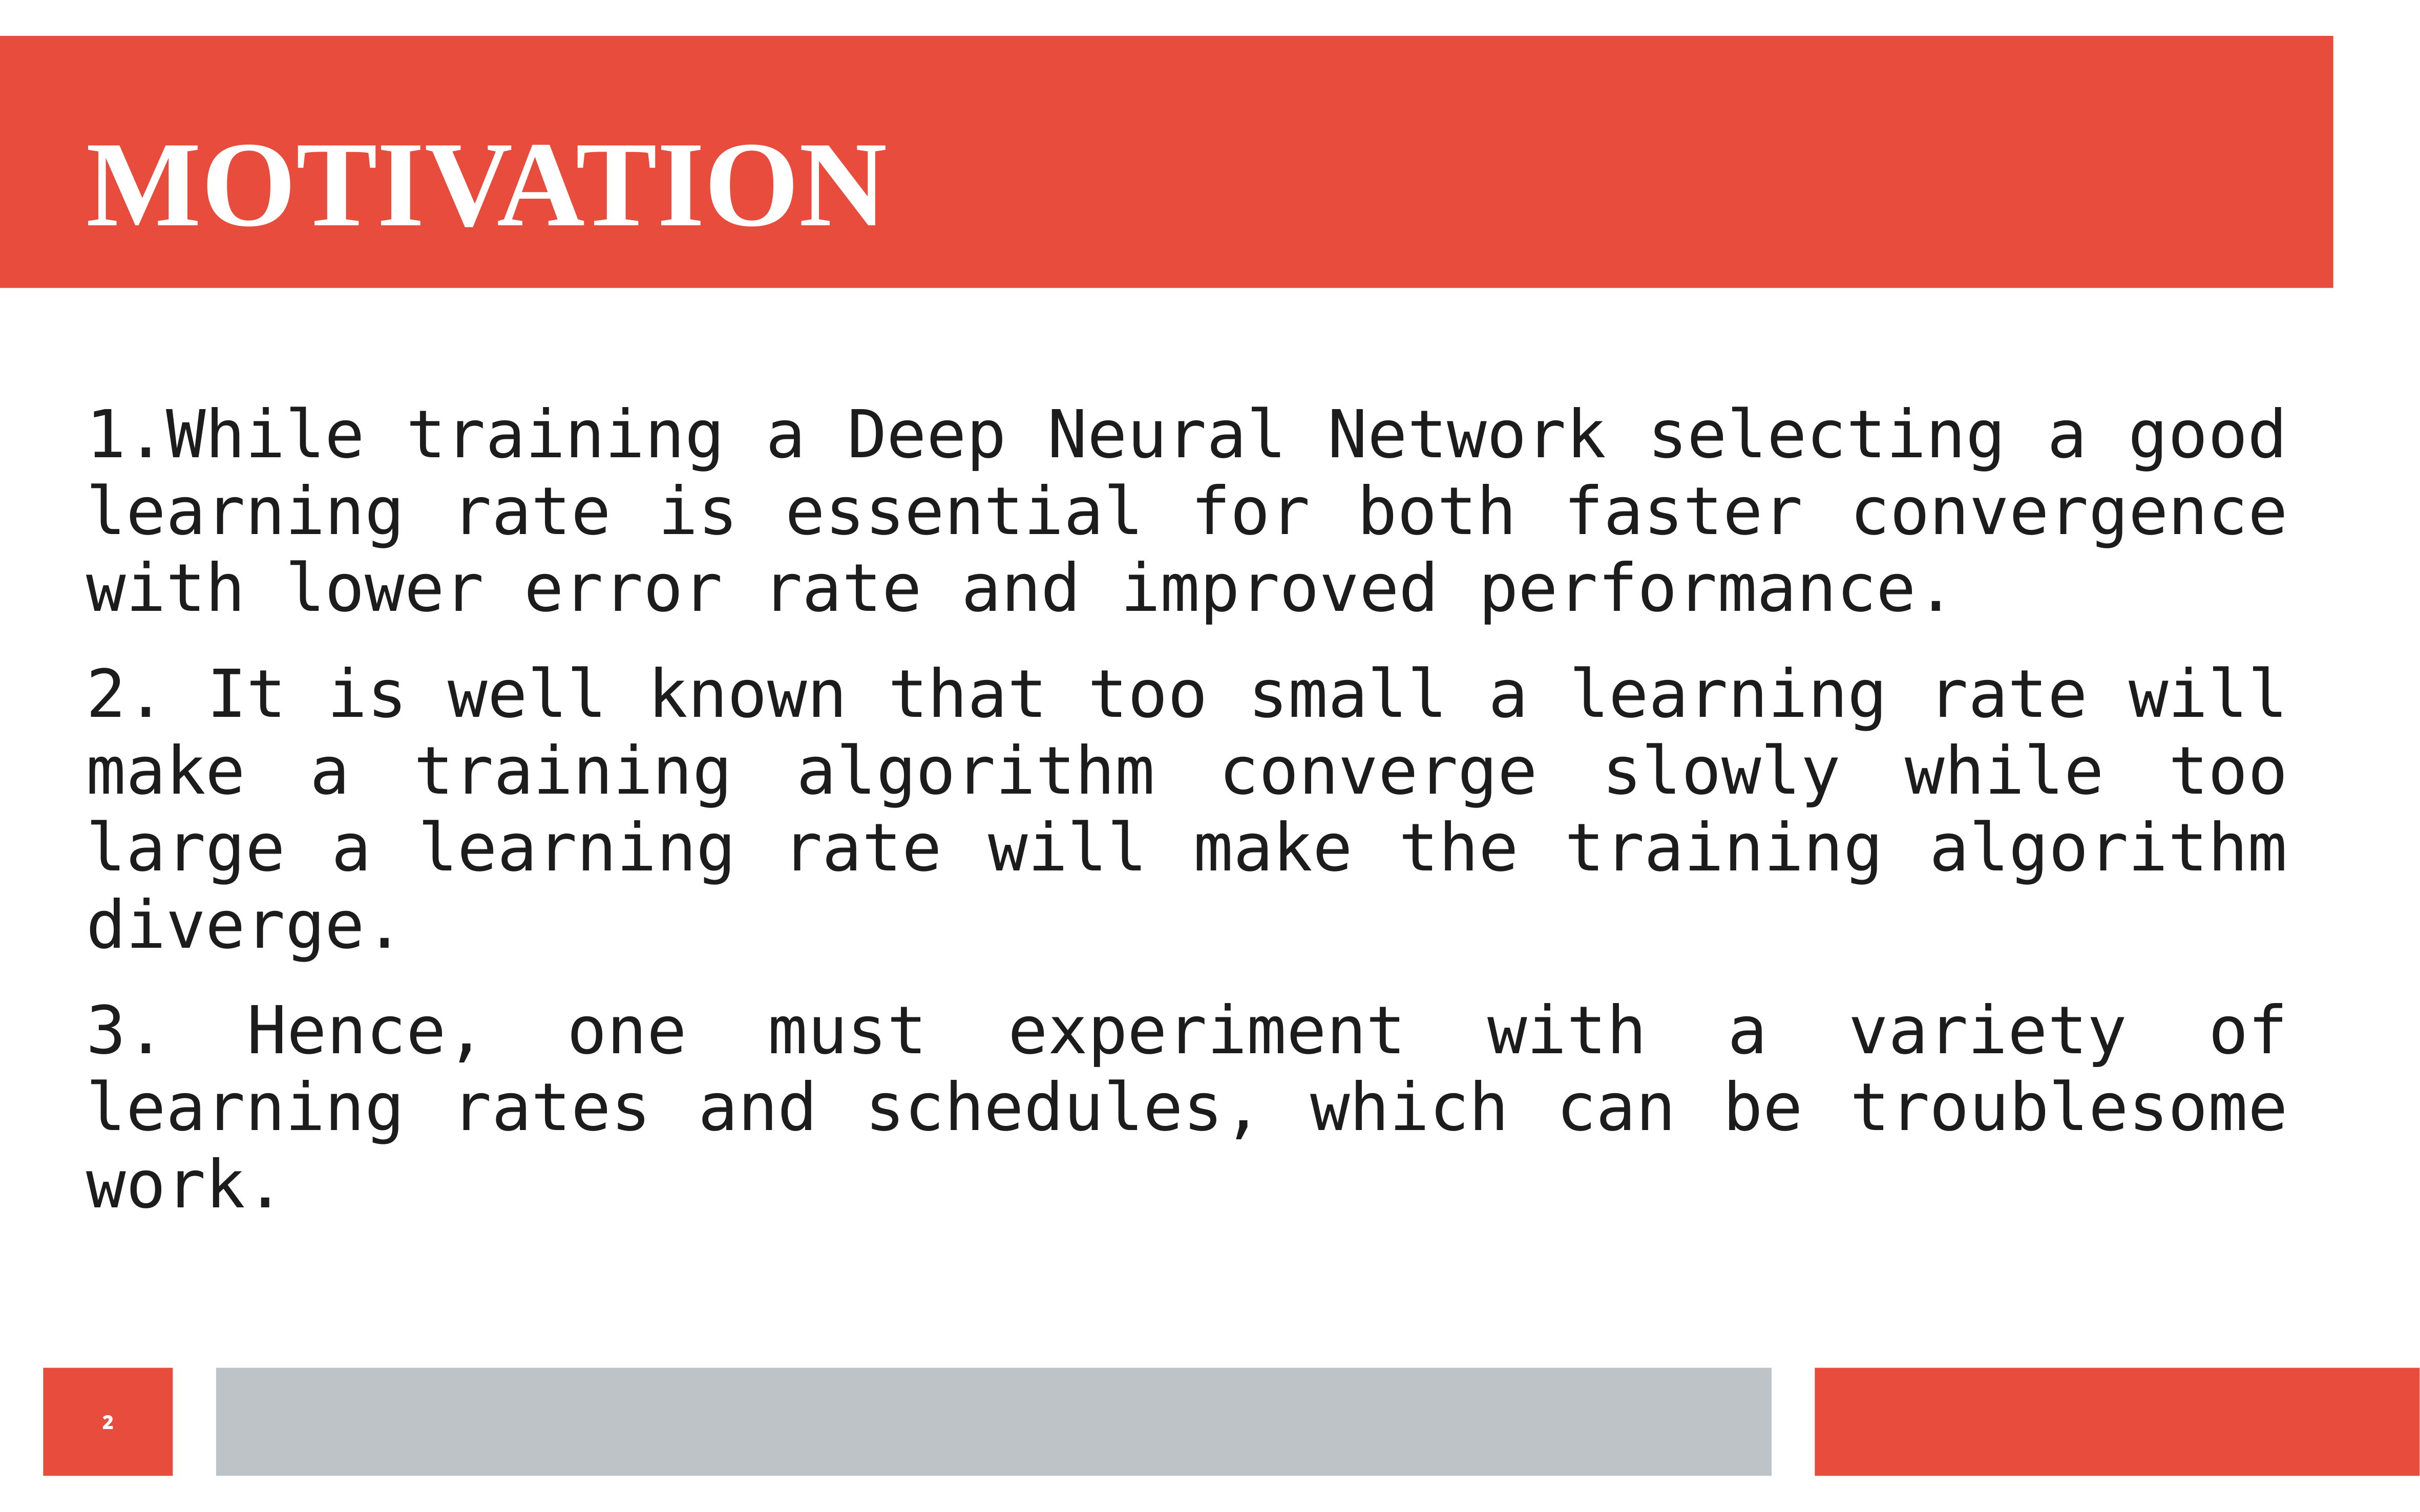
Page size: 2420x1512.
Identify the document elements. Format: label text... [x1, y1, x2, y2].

list 1.While training a Deep Neural Network selecting a good learning rate is essential for both faster convergence with lower error rate and improved performance. 2. It is well known that too small a learning rate will make a training algorithm converge slowly while too large a learning rate will make the training algorithm diverge. 3. Hence, one must experiment with a variety of learning rates and schedules, which can be troublesome work. [86, 396, 2290, 1332]
title MOTIVATION [86, 72, 2333, 252]
